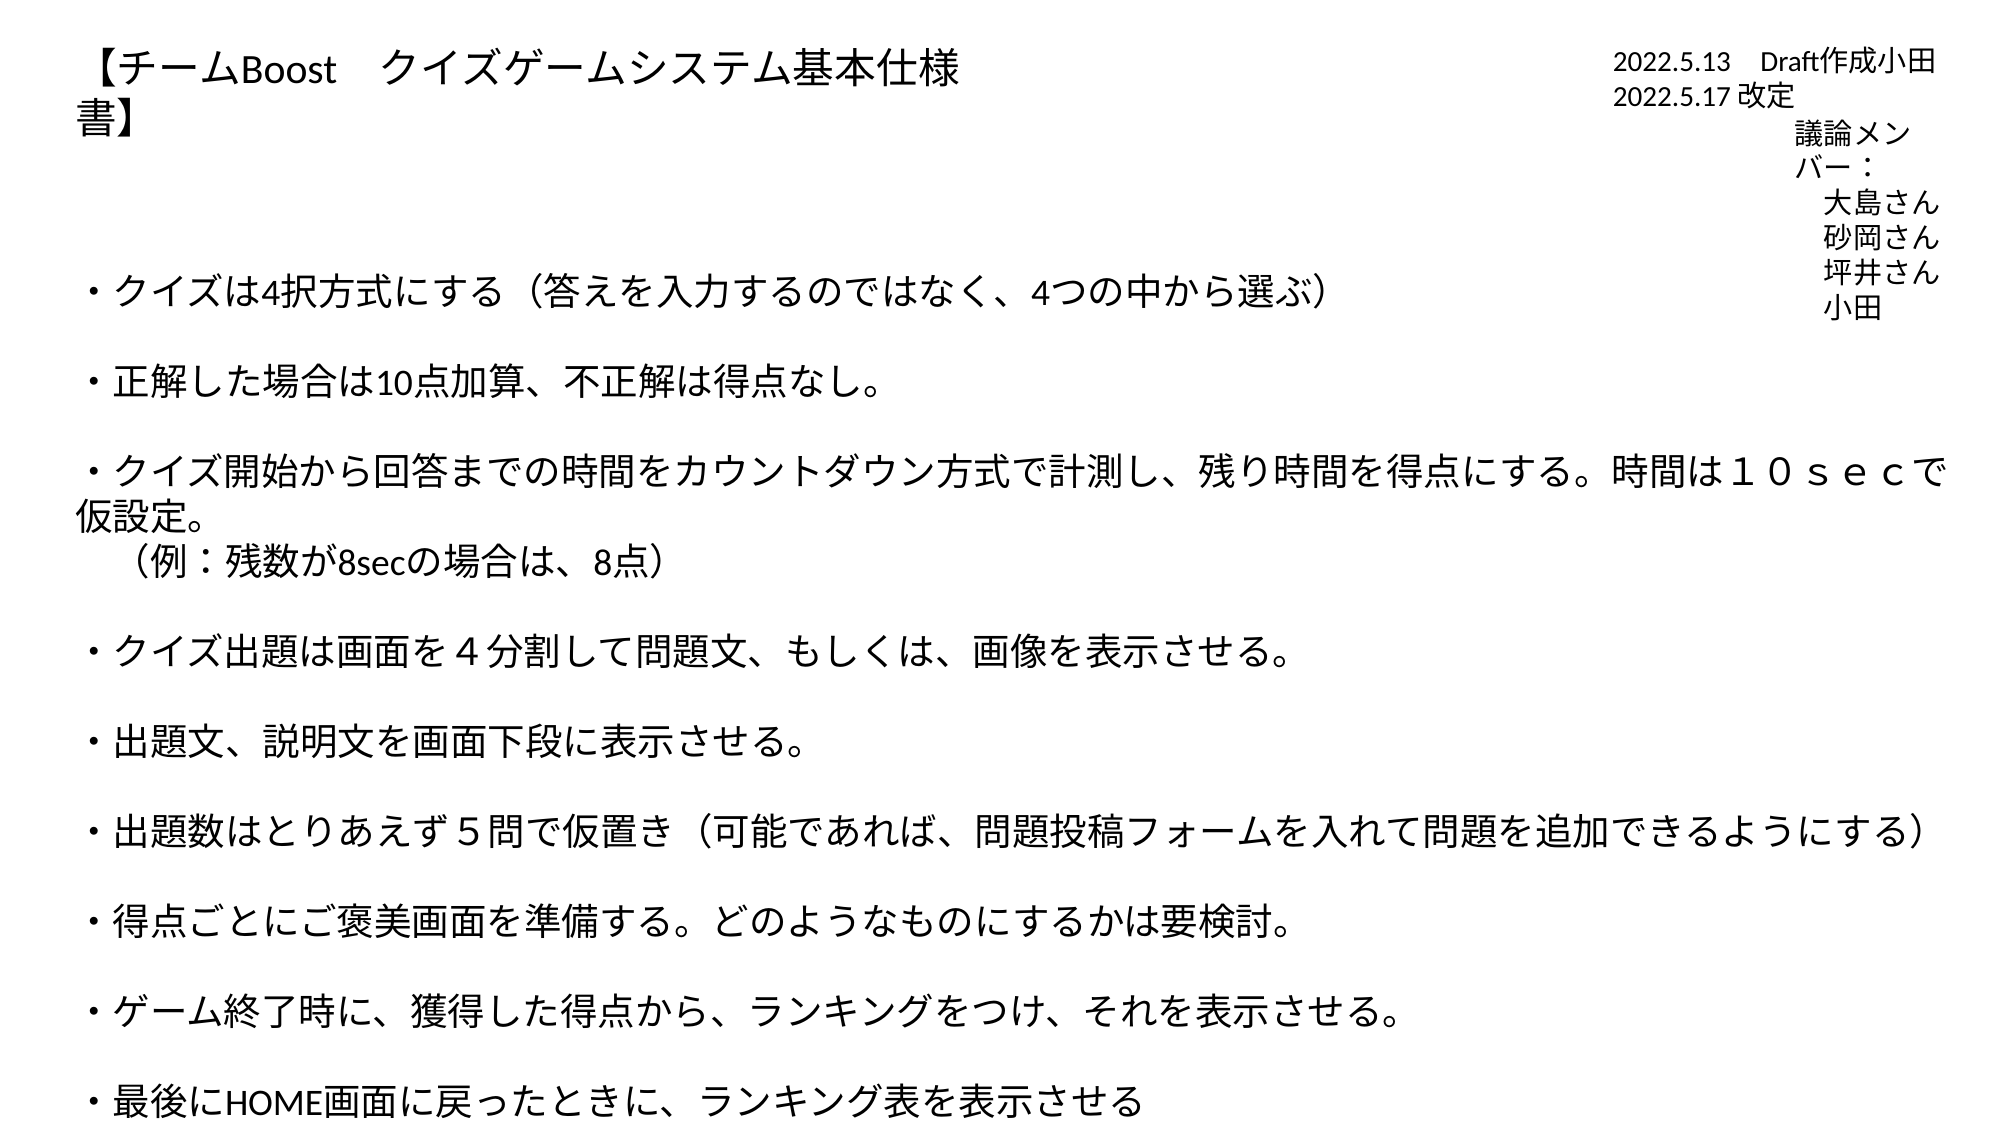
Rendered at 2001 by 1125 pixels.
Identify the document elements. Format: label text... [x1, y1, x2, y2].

text_box 2022.5.13 Draft作成小田 2022.5.17 改定 [1598, 34, 1985, 85]
text_box 【チームBoost クイズゲームシステム基本仕様書】 [60, 34, 1001, 100]
text_box ・クイズは4択方式にする（答えを入力するのではなく、4つの中から選ぶ） ・正解した場合は10点加算、不正解は得点なし。 ・クイズ開始から回答までの時間をカウントダウン方式で計測し、残り時間を得点にする。時間は１０ｓｅｃで仮設定。 （例：残数が8secの場合は、8点） ・クイズ出題は画面を４分割して問題文、もしくは、画像を表示させる。 ・出題文、説明文を画面下段に表示させる。 ・出題数はとりあえず５問で仮置き（可能であれば、問題投稿フォームを入れて問題を追加できるようにする） ・得点ごとにご褒美画面を準備する。どのようなものにするかは要検討。 ・ゲーム終了時に、獲得した得点から、ランキングをつけ、それを表示させる。 ・最後にHOME画面に戻ったときに、ランキング表を表示させる [60, 260, 1966, 1125]
text_box 議論メンバー： 大島さん 砂岡さん 坪井さん 小田 [1779, 107, 1994, 298]
